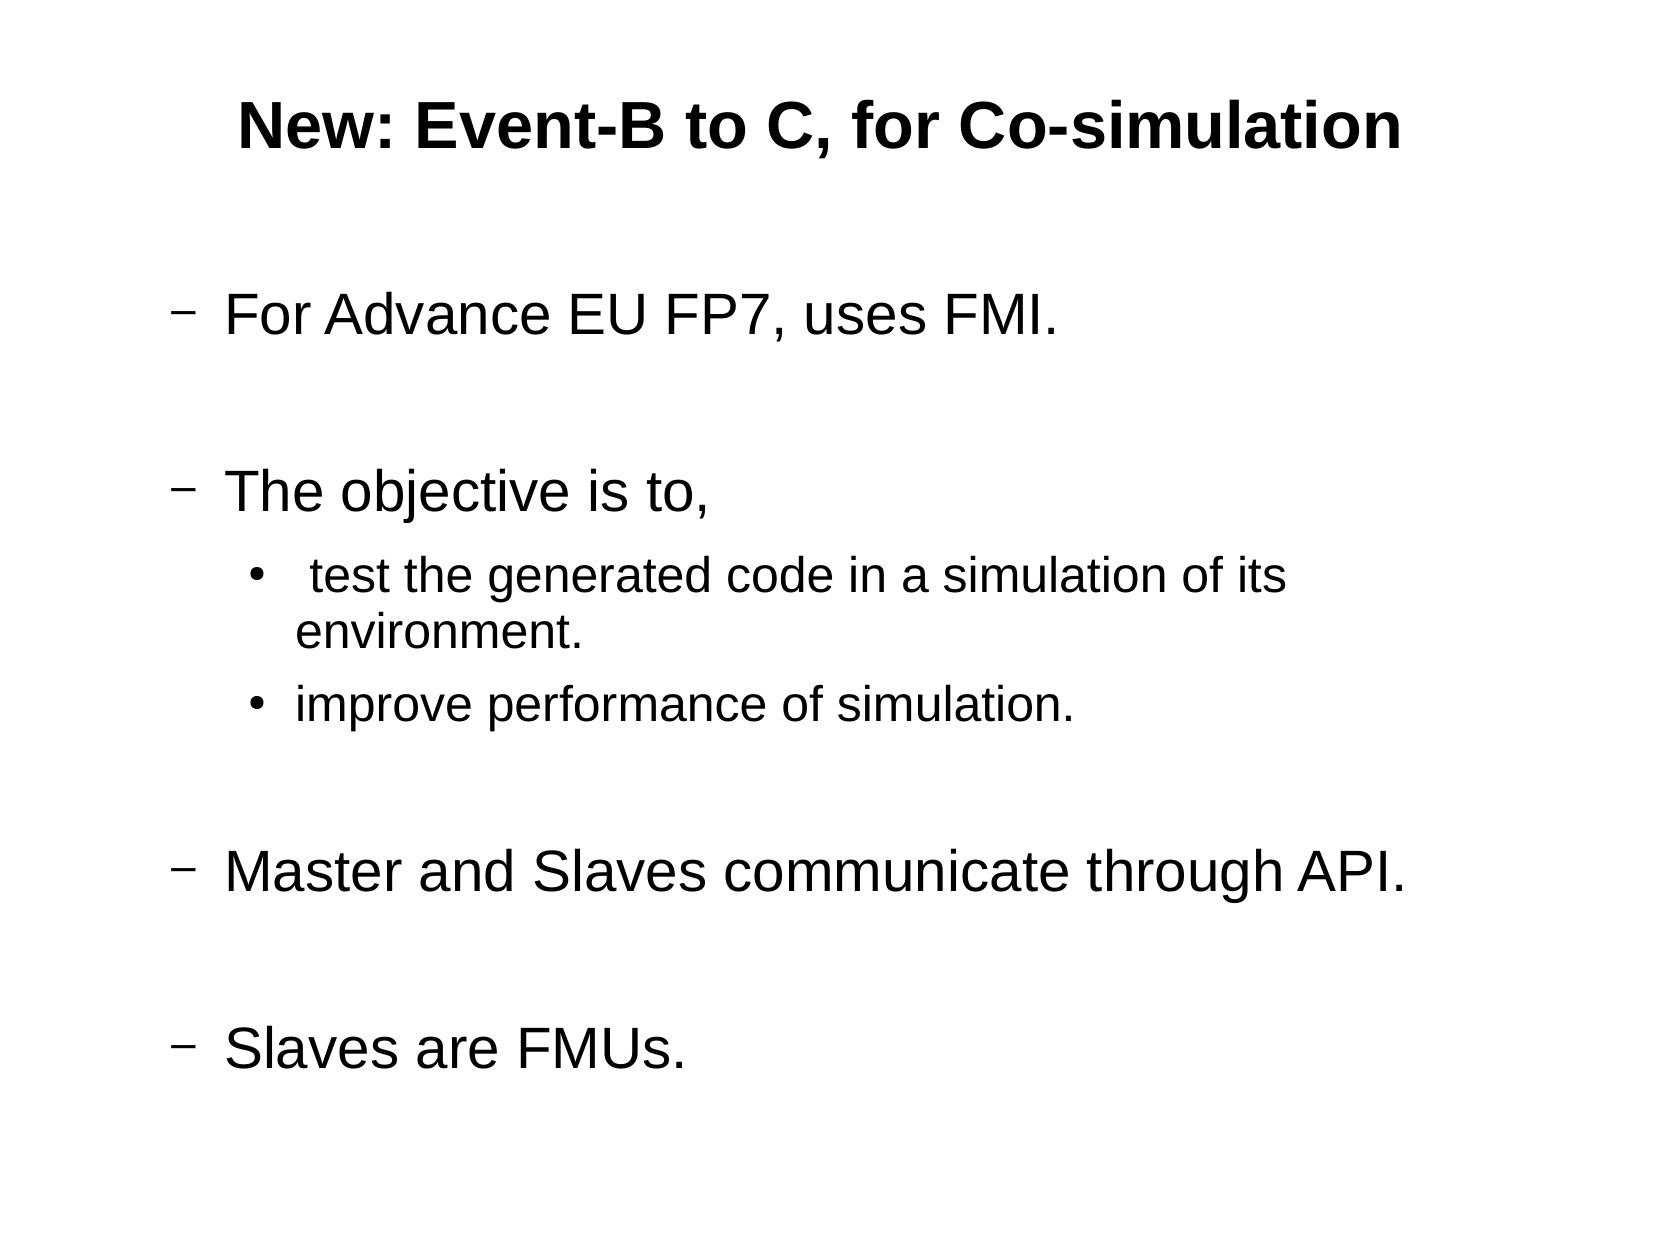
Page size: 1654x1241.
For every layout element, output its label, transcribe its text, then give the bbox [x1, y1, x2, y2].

list New: Event-B to C, for Co-simulation For Advance EU FP7, uses FMI. The objective is to, test the generated code in a simulation of its environment. improve performance of simulation. Master and Slaves communicate through API. Slaves are FMUs. [82, 88, 1560, 1170]
